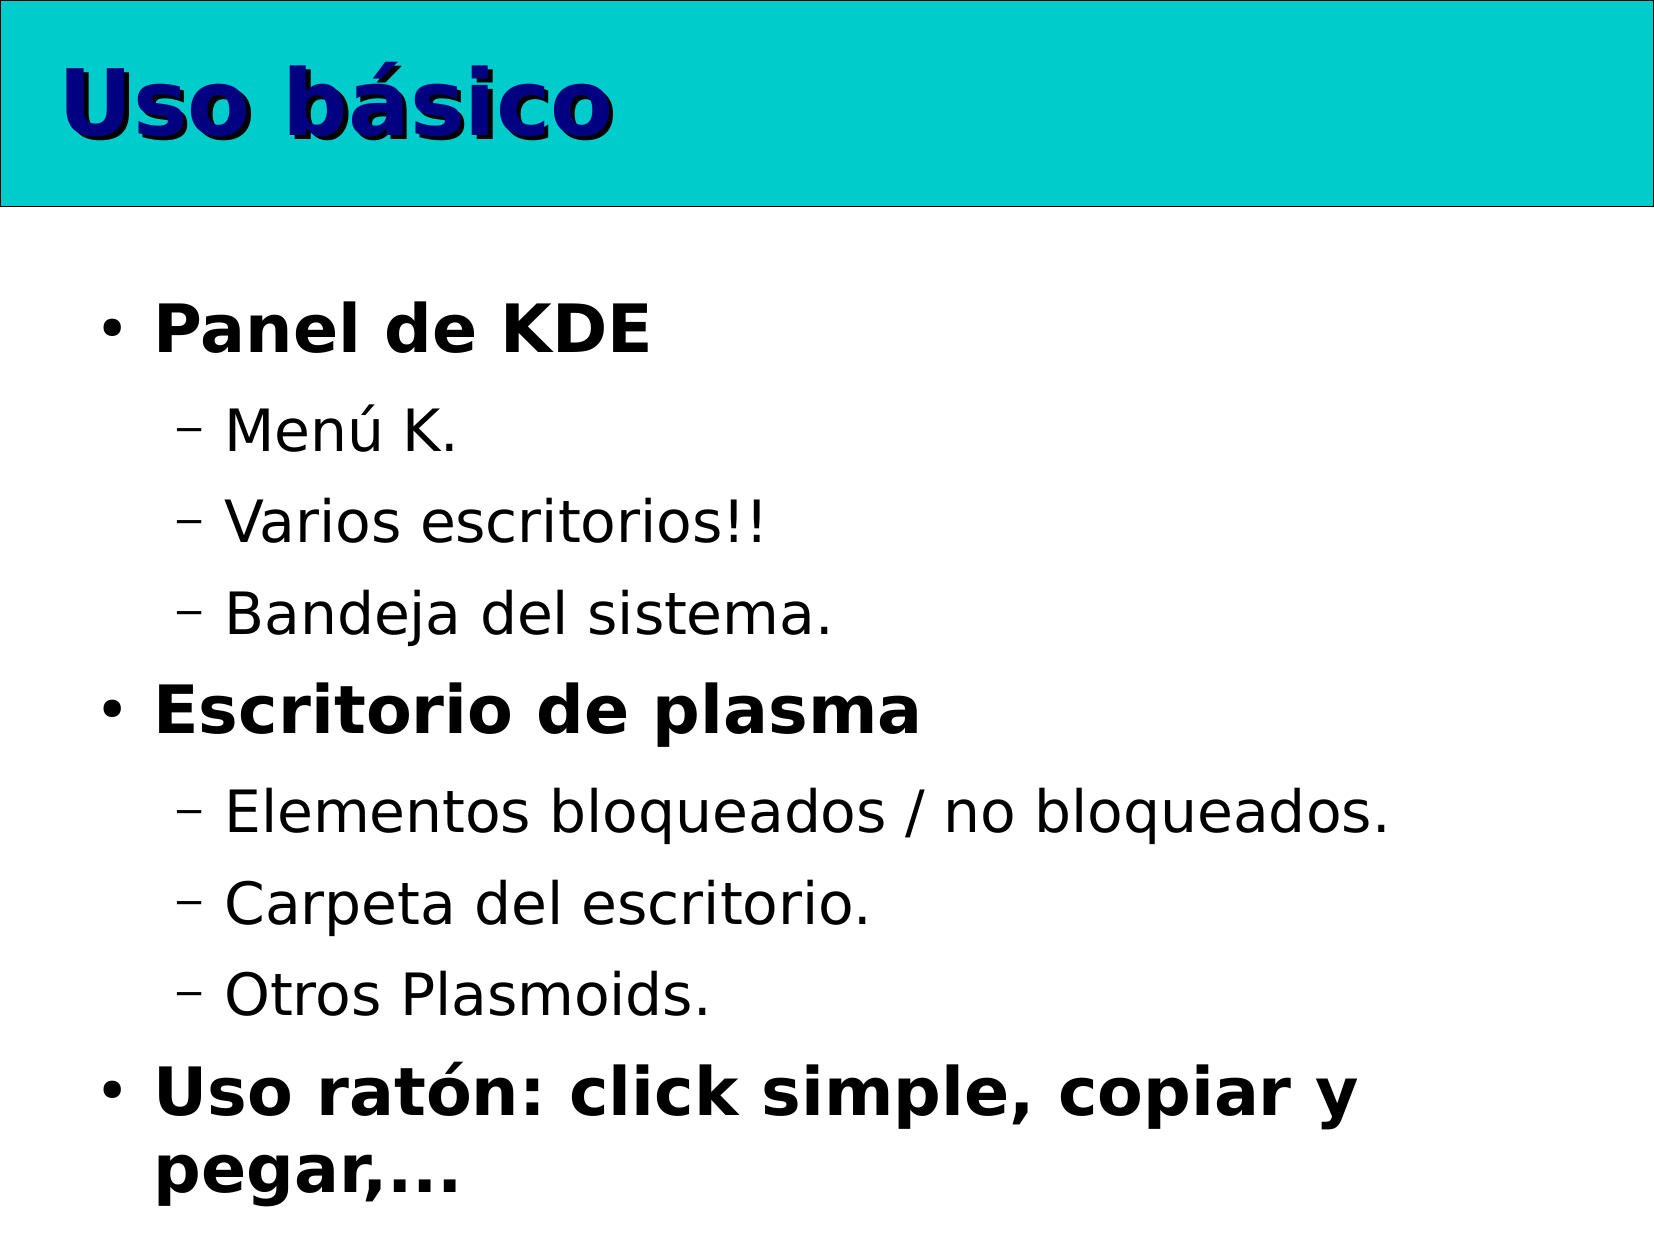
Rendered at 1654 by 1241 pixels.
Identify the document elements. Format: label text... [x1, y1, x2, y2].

title Uso básico [59, 14, 1654, 192]
list Panel de KDE Menú K. Varios escritorios!! Bandeja del sistema. Escritorio de plasma Elementos bloqueados / no bloqueados. Carpeta del escritorio. Otros Plasmoids. Uso ratón: click simple, copiar y pegar,... [82, 290, 1571, 1209]
